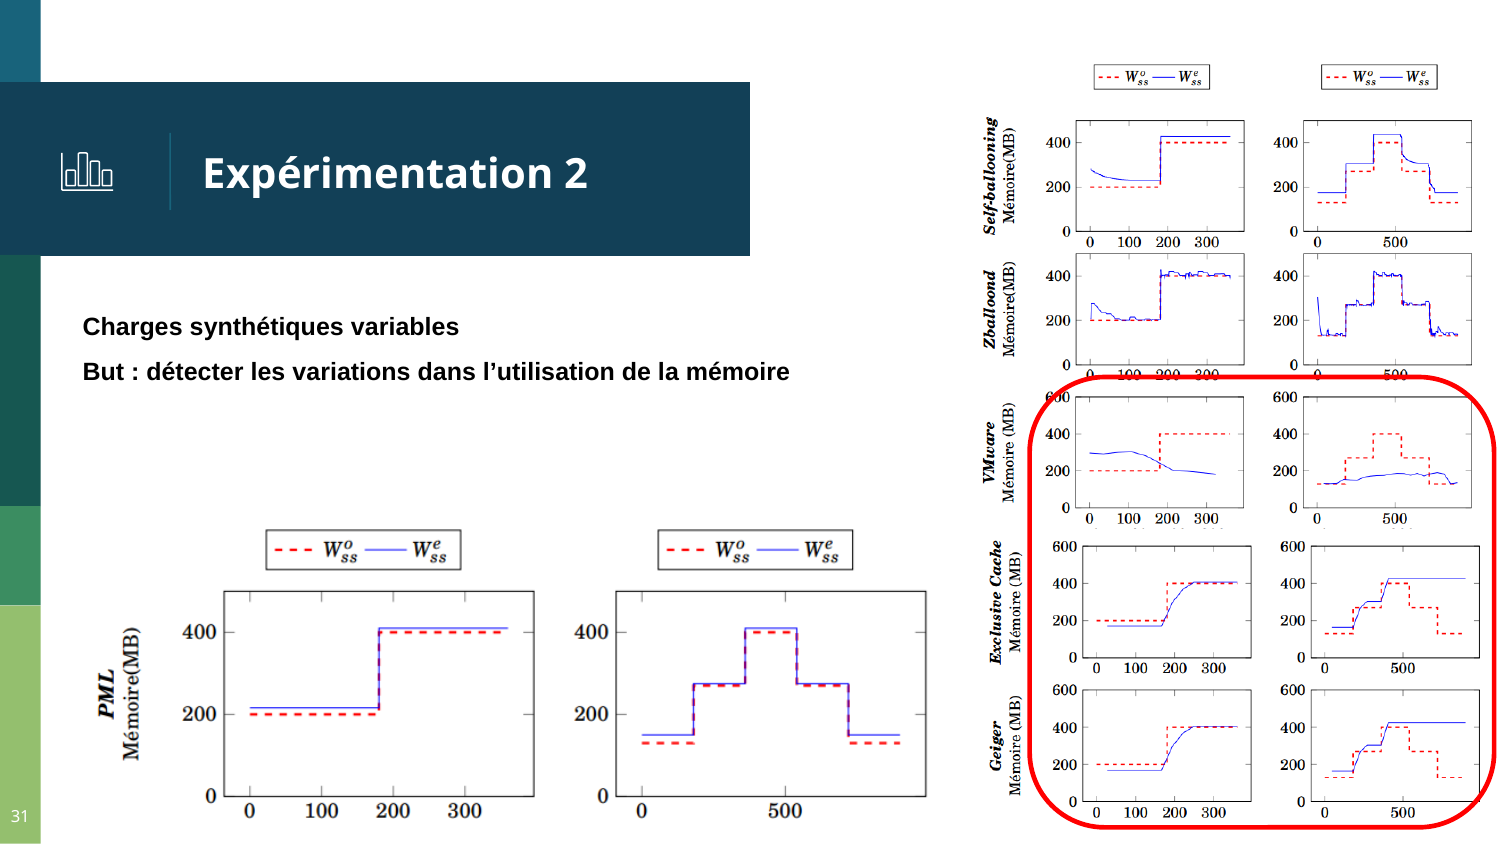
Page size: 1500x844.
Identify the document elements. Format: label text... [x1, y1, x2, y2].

picture [1032, 528, 1482, 821]
picture [1032, 380, 1475, 527]
title Expérimentation 2 [187, 87, 715, 256]
picture [976, 55, 1475, 527]
picture [976, 528, 1067, 821]
picture [90, 518, 934, 828]
slide_number <numéro> [0, 790, 49, 844]
picture [1457, 799, 1482, 821]
text_box Charges synthétiques variables But : détecter les variations dans l’utilisation de la mémoire [61, 279, 881, 402]
